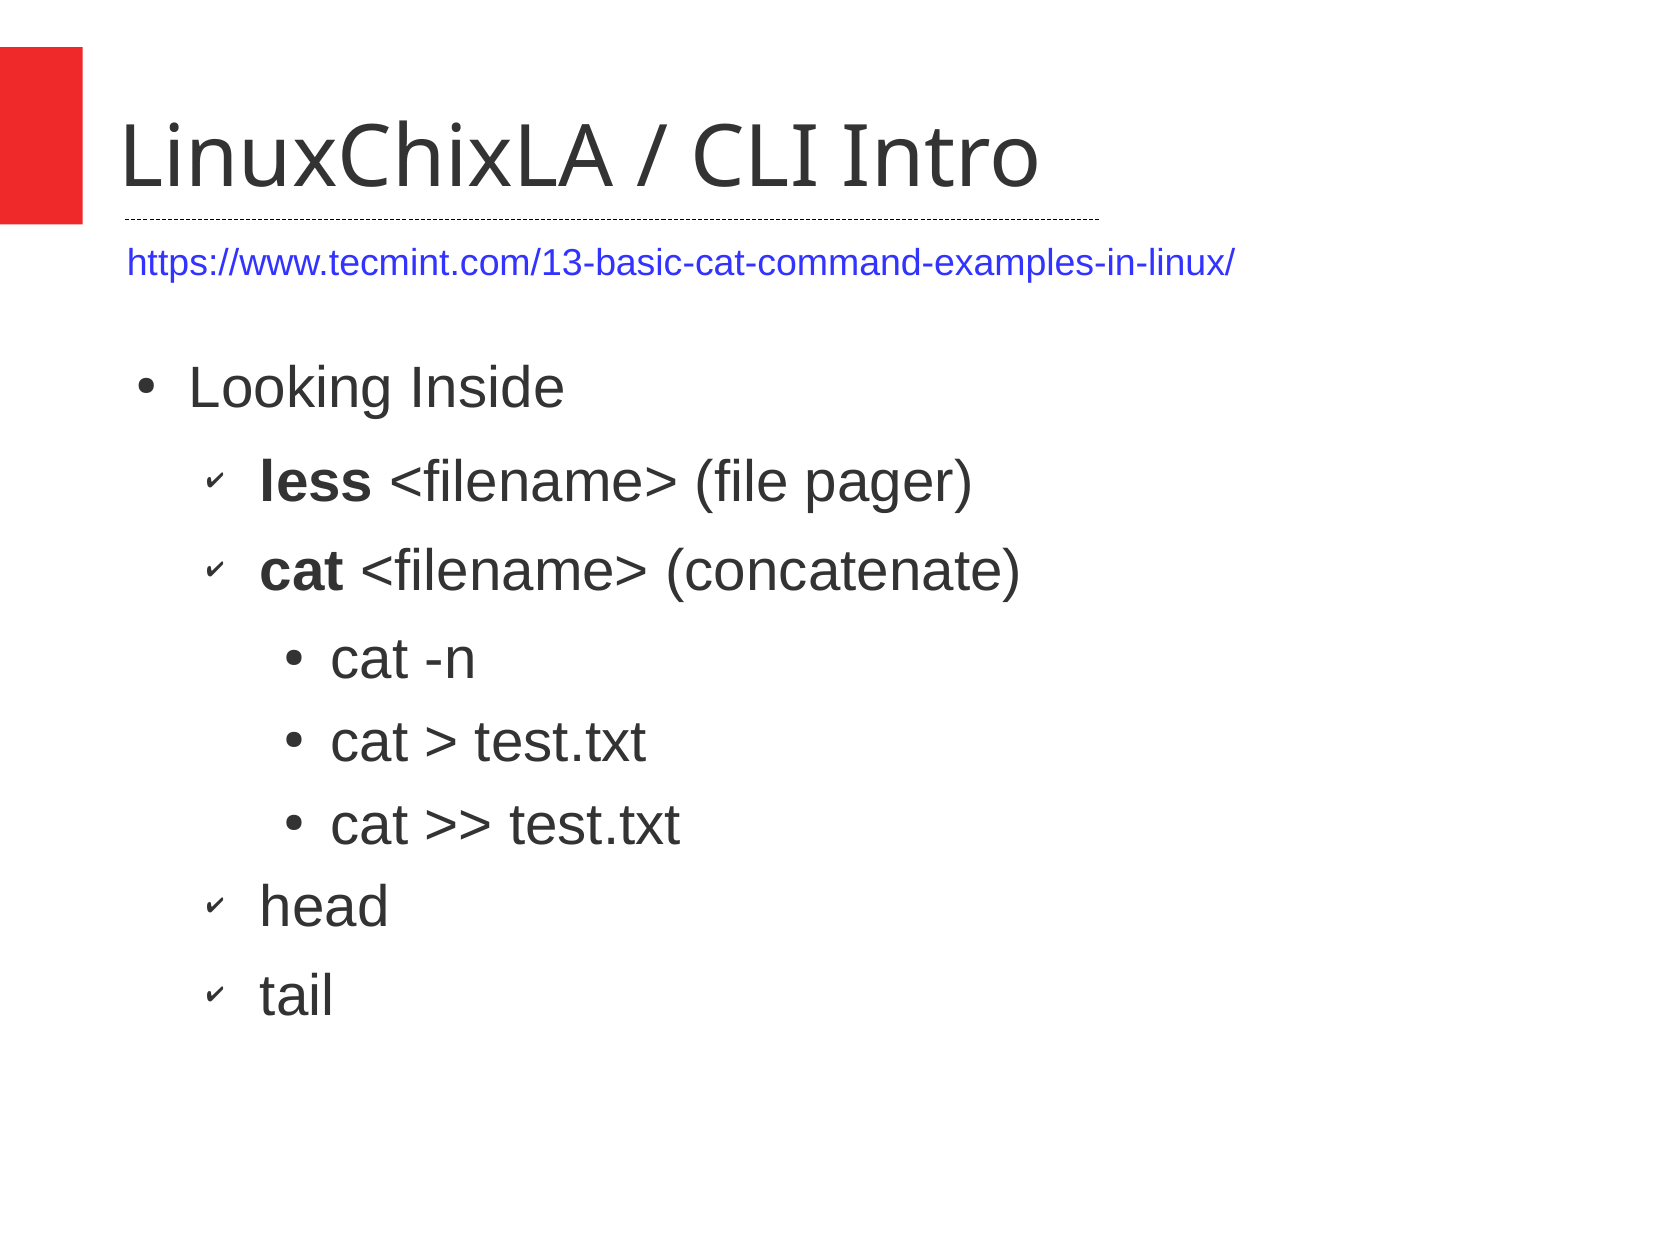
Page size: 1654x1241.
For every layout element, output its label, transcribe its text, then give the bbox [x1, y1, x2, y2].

title LinuxChixLA / CLI Intro [118, 49, 1571, 234]
text_box https://www.tecmint.com/13-basic-cat-command-examples-in-linux/ [112, 234, 1621, 460]
list Looking Inside less <filename> (file pager) cat <filename> (concatenate) cat -n cat > test.txt cat >> test.txt head tail [118, 460, 1536, 1074]
